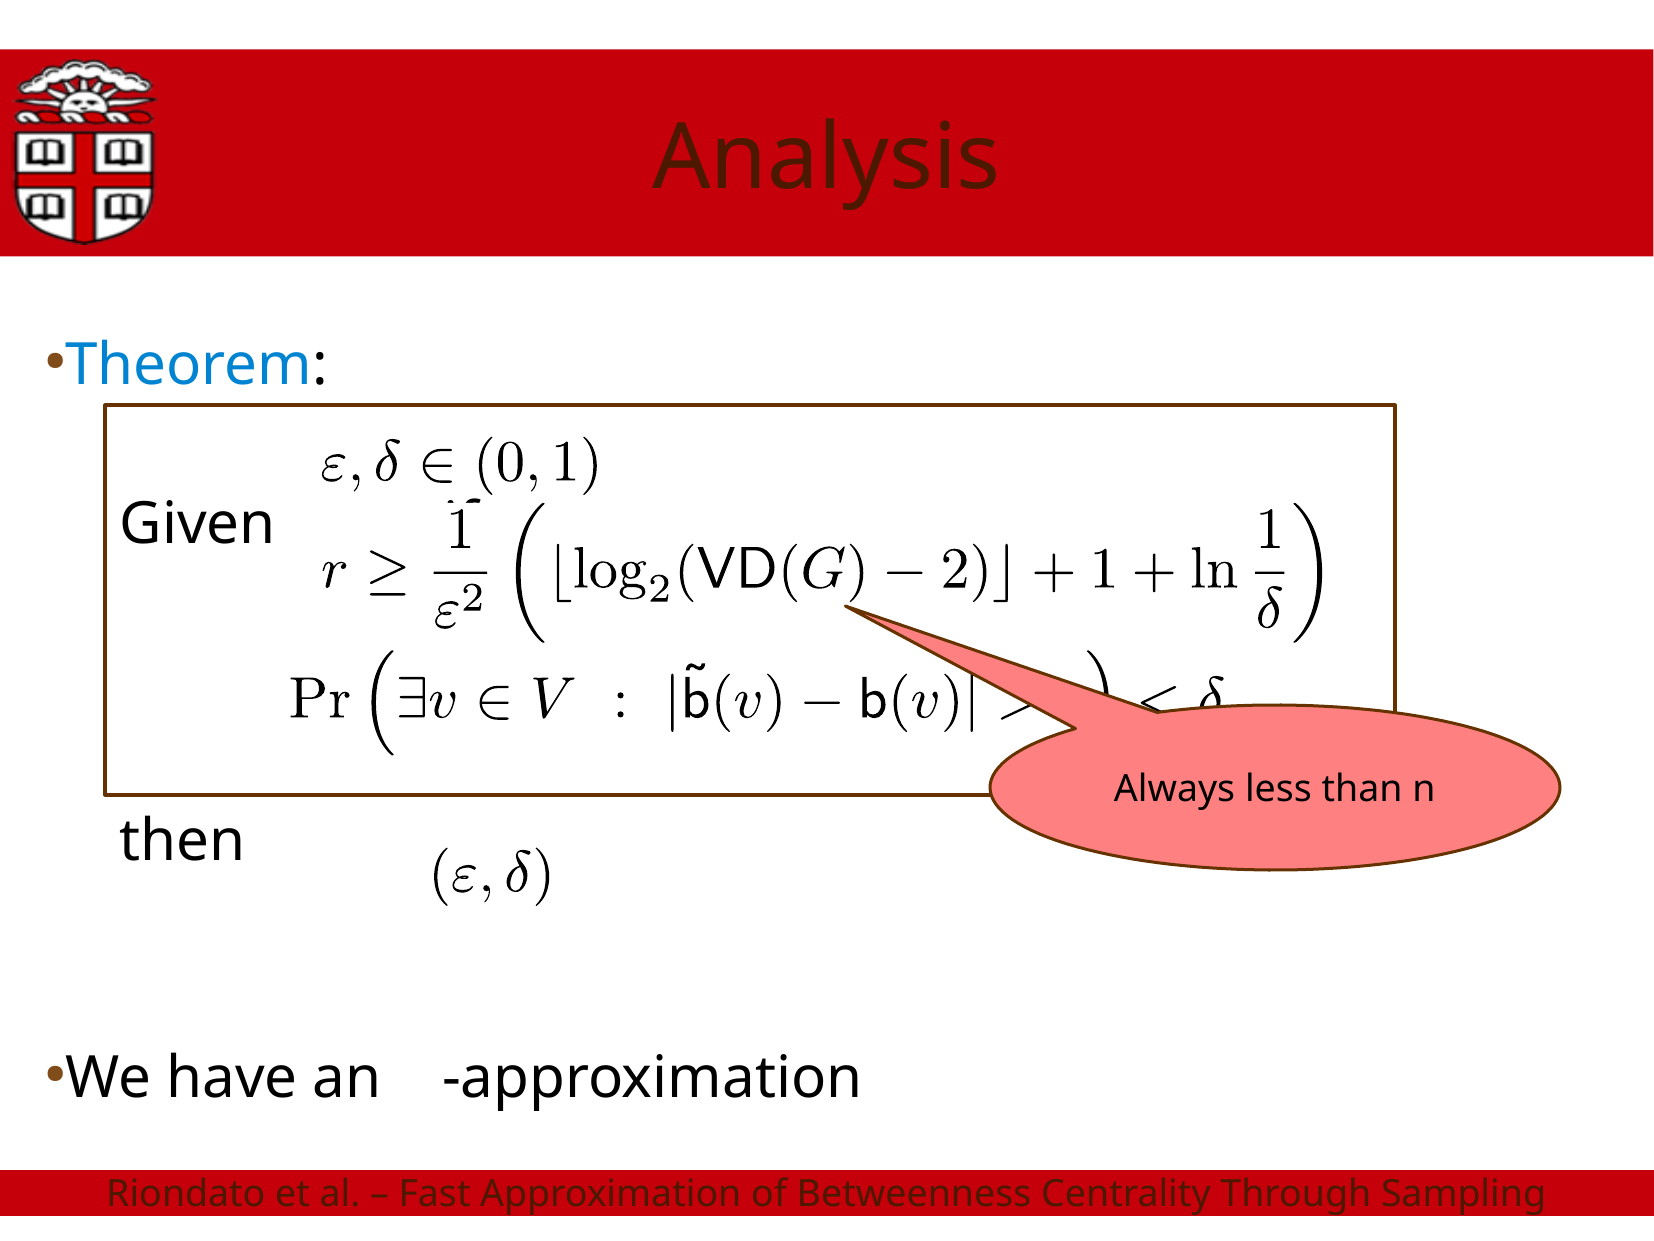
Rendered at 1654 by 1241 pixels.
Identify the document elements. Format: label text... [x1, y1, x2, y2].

picture [11, 59, 158, 245]
text_box [978, 650, 1226, 712]
text_box [428, 847, 556, 906]
title Analysis [0, 49, 1654, 257]
text_box [288, 650, 1074, 756]
text_box Theorem: Given , if then We have an -approximation [30, 315, 1621, 1087]
text_box Always less than n [845, 606, 1561, 871]
text_box [320, 502, 1335, 643]
text_box Riondato et al. – Fast Approximation of Betweenness Centrality Through Sampling [0, 1170, 1654, 1216]
text_box [320, 436, 603, 496]
